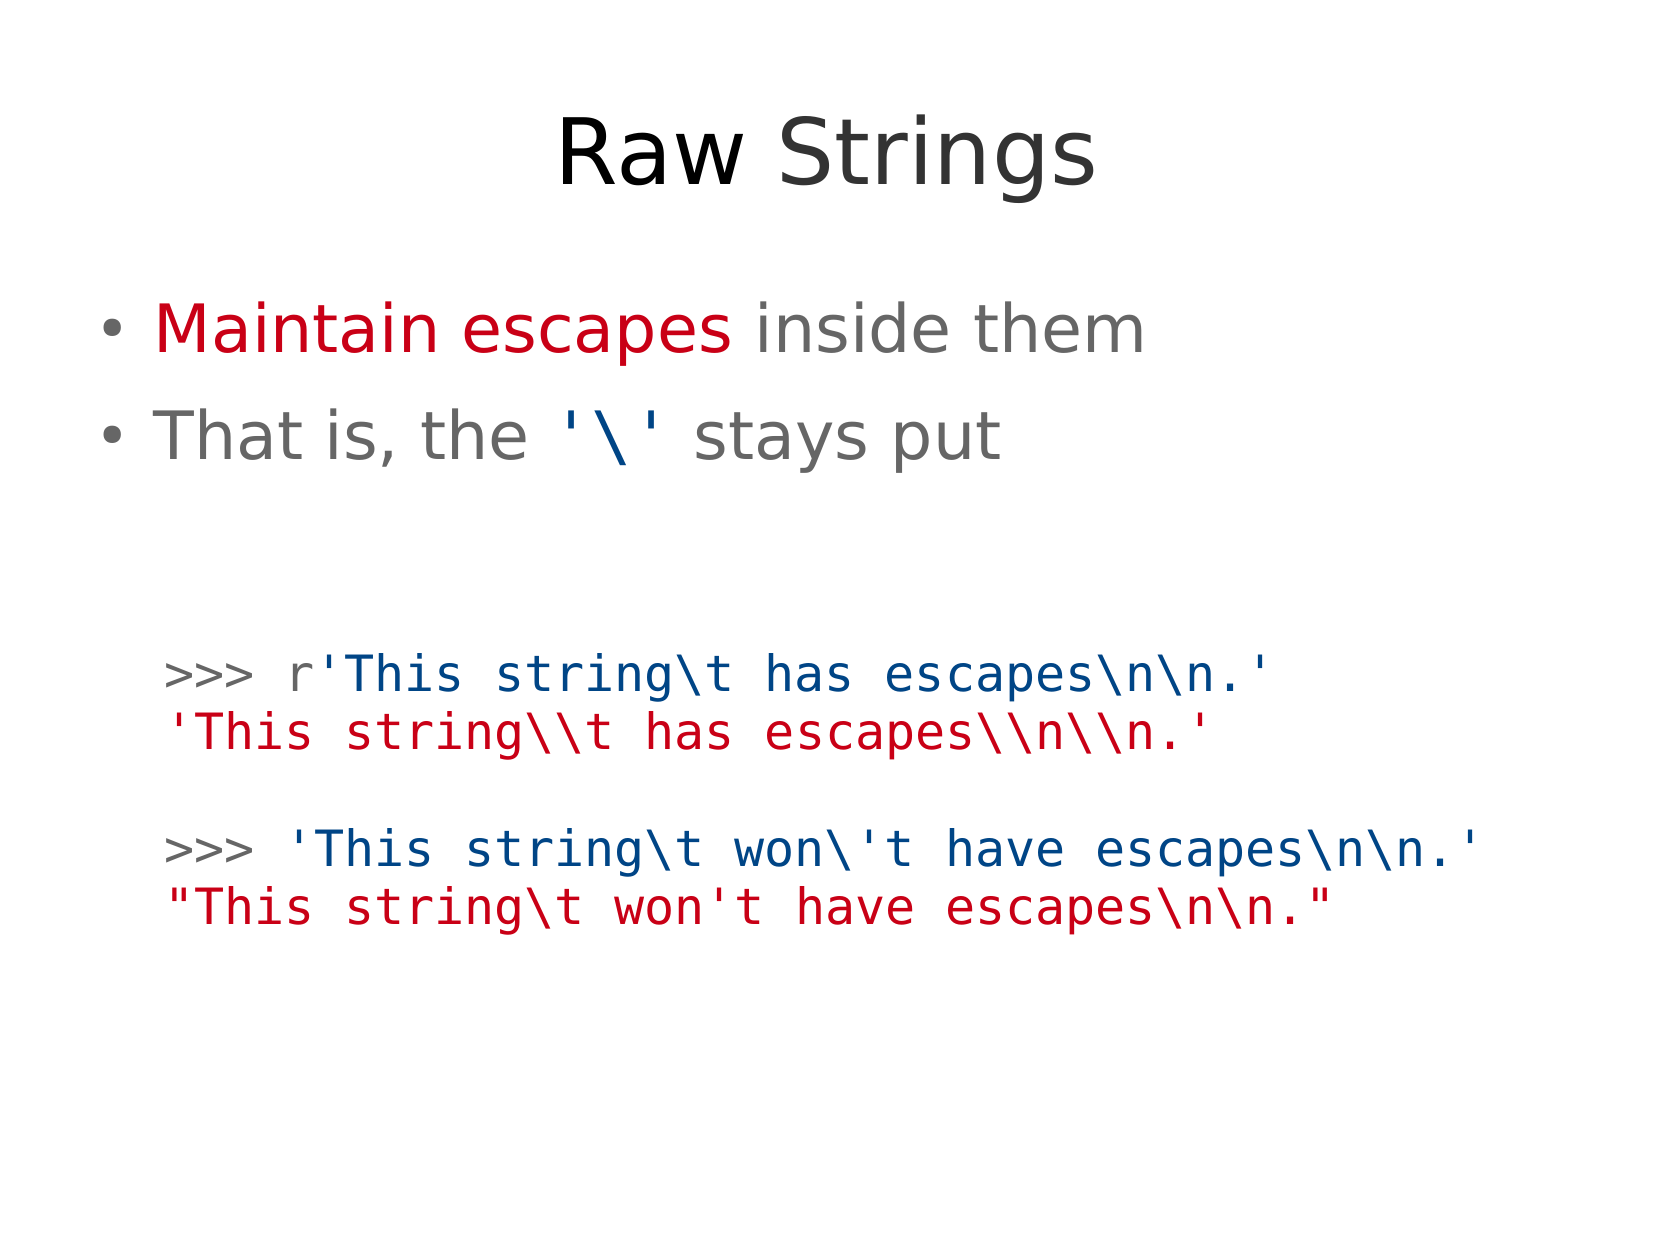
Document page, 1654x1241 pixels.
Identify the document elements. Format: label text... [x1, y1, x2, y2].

text_box >>> r'This string\t has escapes\n\n.' 'This string\\t has escapes\\n\\n.' >>> 'This string\t won\'t have escapes\n\n.' "This string\t won't have escapes\n\n." [150, 637, 1505, 944]
list Maintain escapes inside them That is, the '\' stays put [82, 290, 1571, 1109]
title Raw Strings [82, 56, 1571, 250]
